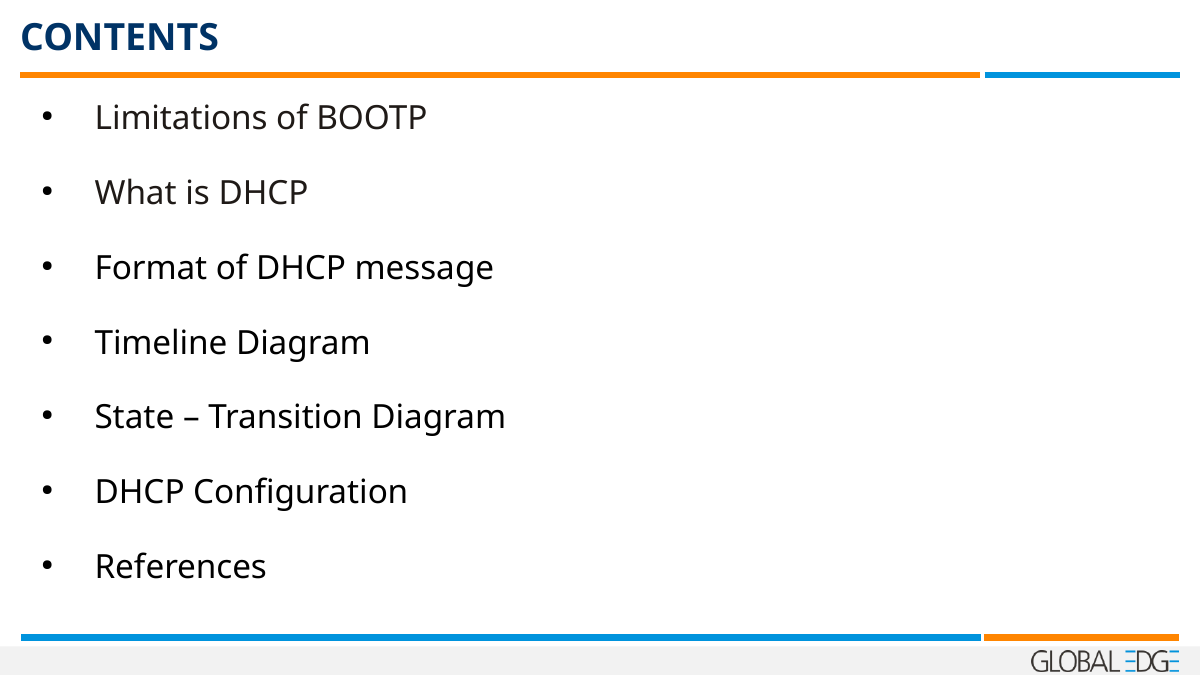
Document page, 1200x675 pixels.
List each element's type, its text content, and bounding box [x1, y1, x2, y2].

title CONTENTS [12, 9, 1088, 63]
picture [1031, 650, 1179, 672]
list Limitations of BOOTP What is DHCP Format of DHCP message Timeline Diagram State – Transition Diagram DHCP Configuration References [23, 94, 1182, 626]
